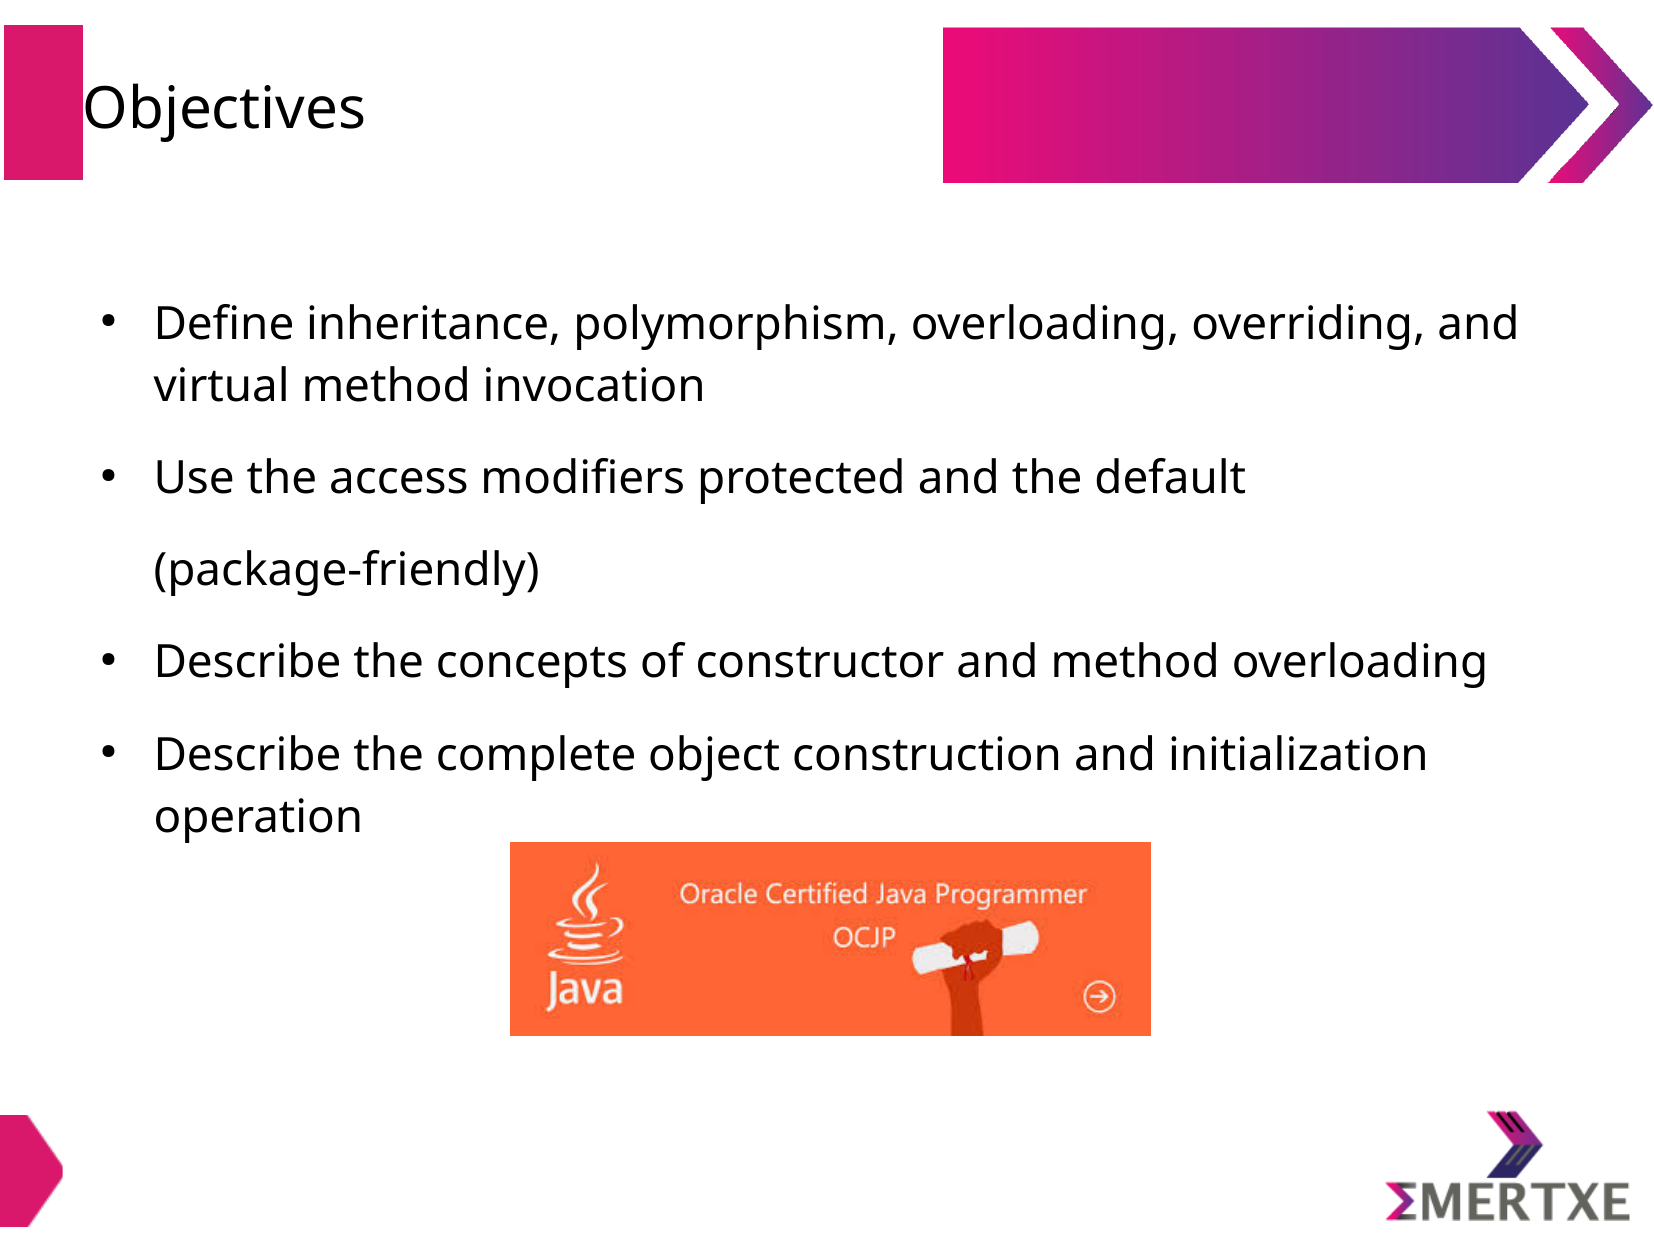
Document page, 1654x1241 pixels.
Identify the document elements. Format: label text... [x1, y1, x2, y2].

picture [1385, 1107, 1631, 1221]
picture [510, 842, 1151, 1036]
list Define inheritance, polymorphism, overloading, overriding, and virtual method invocation Use the access modifiers protected and the default (package-friendly) Describe the concepts of constructor and method overloading Describe the complete object construction and initialization operation [82, 290, 1571, 1010]
title Objectives [82, 2, 1571, 210]
picture [1571, 27, 1653, 183]
